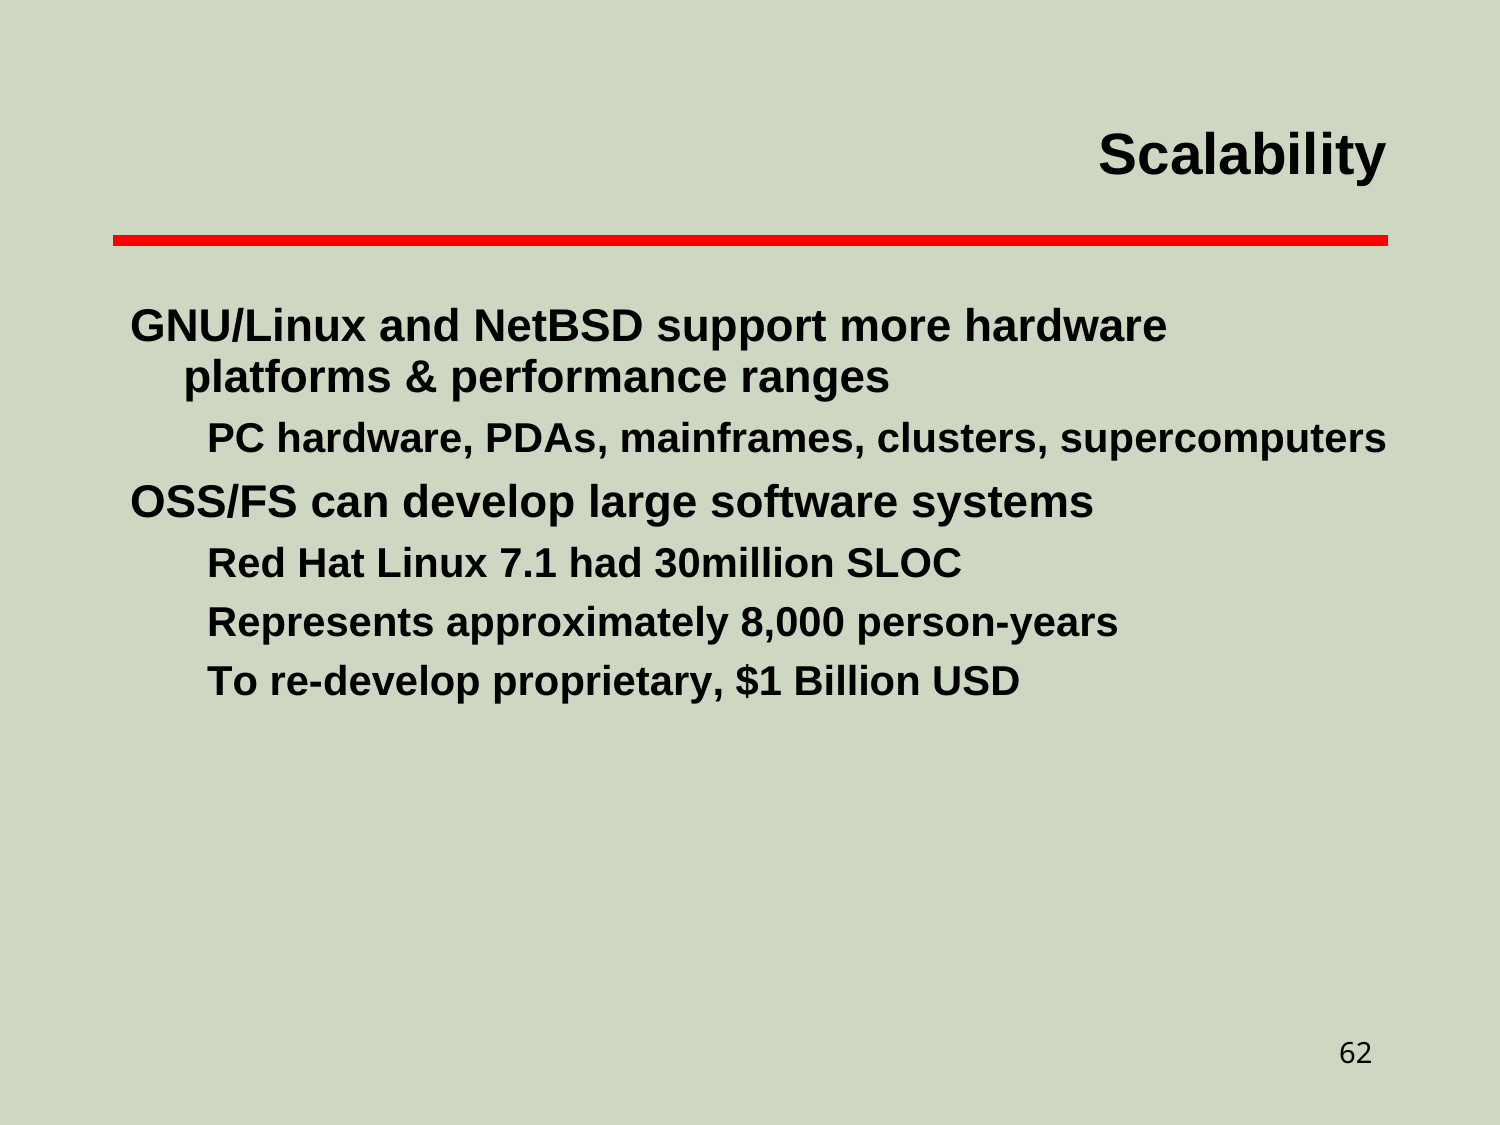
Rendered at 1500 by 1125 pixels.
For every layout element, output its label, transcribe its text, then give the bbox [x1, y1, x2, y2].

title Scalability [337, 85, 1388, 224]
list GNU/Linux and NetBSD support more hardware platforms & performance ranges PC hardware, PDAs, mainframes, clusters, supercomputers OSS/FS can develop large software systems Red Hat Linux 7.1 had 30million SLOC Represents approximately 8,000 person-years To re-develop proprietary, $1 Billion USD [112, 299, 1388, 1001]
